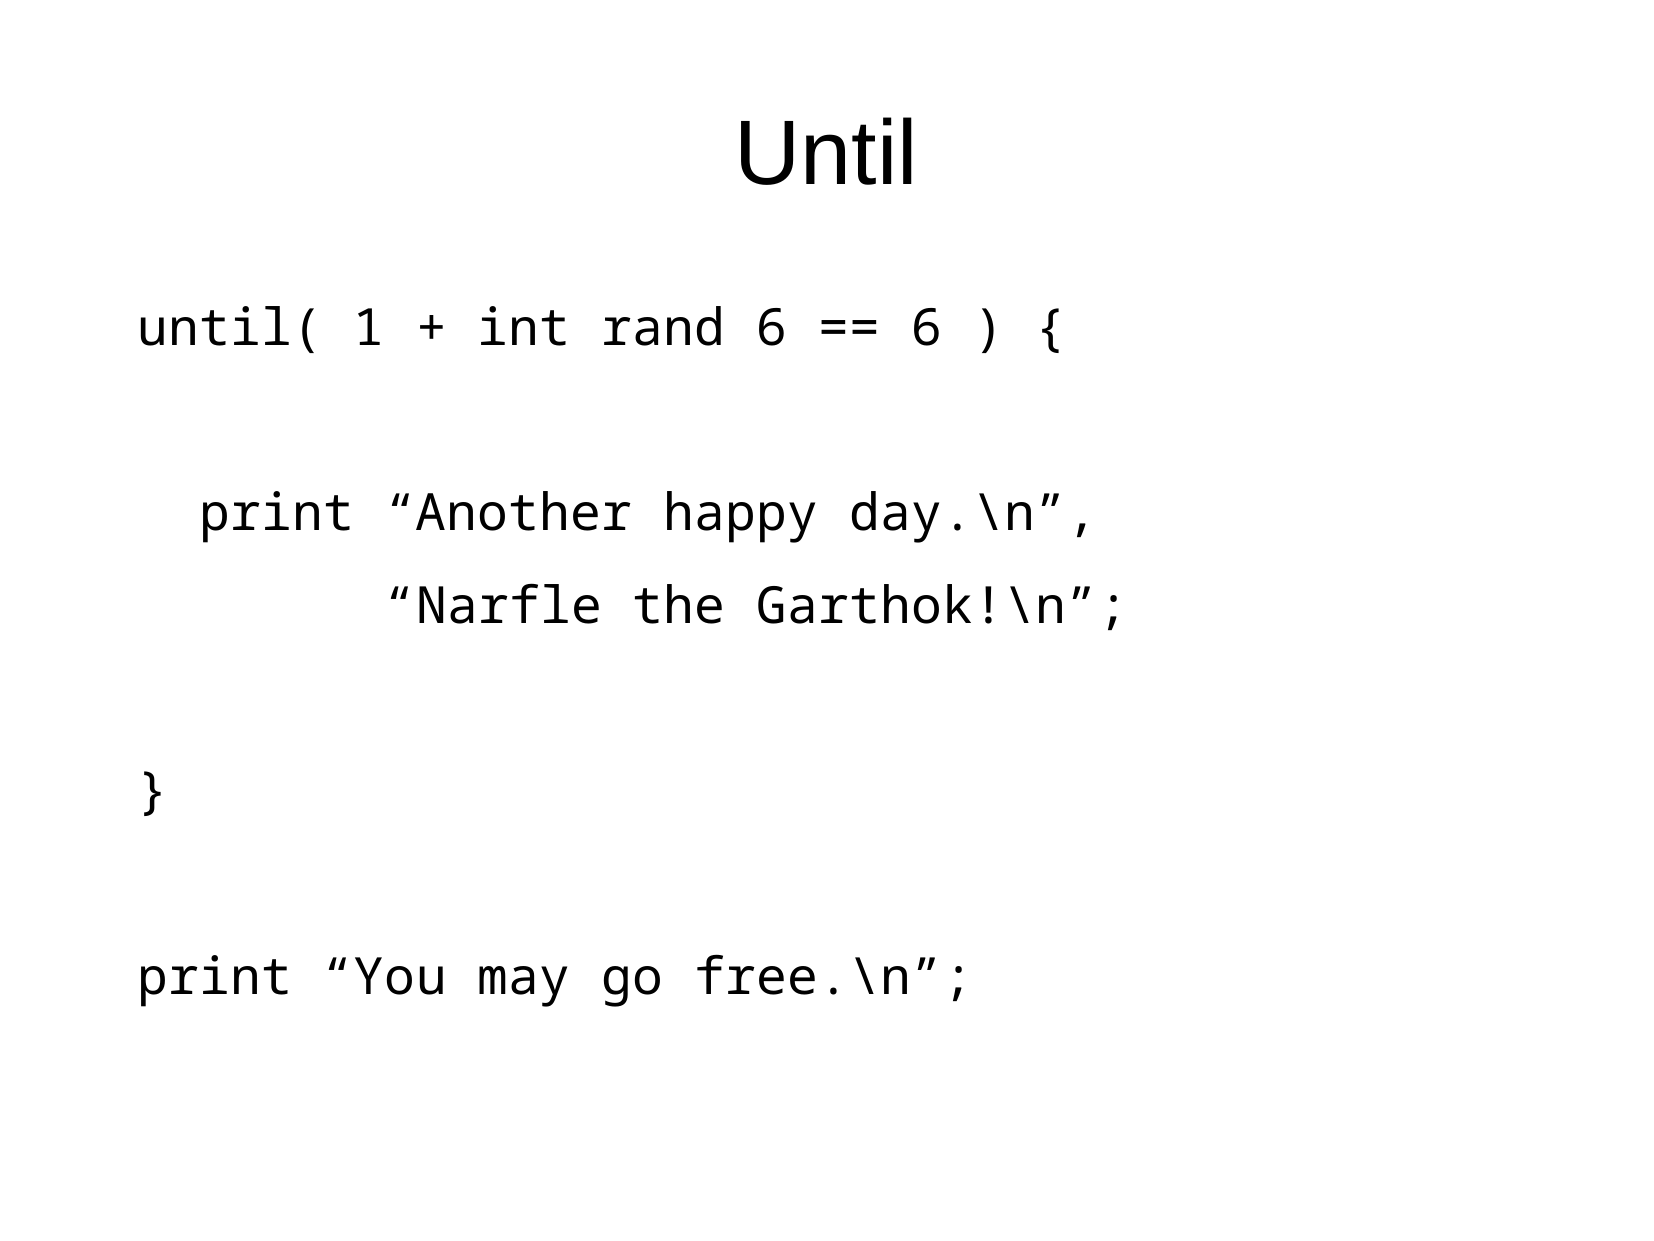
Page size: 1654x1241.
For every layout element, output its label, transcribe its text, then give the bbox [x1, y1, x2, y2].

title Until [82, 49, 1571, 257]
list until( 1 + int rand 6 == 6 ) { print “Another happy day.\n”, “Narfle the Garthok!\n”; } print “You may go free.\n”; [82, 290, 1571, 1010]
